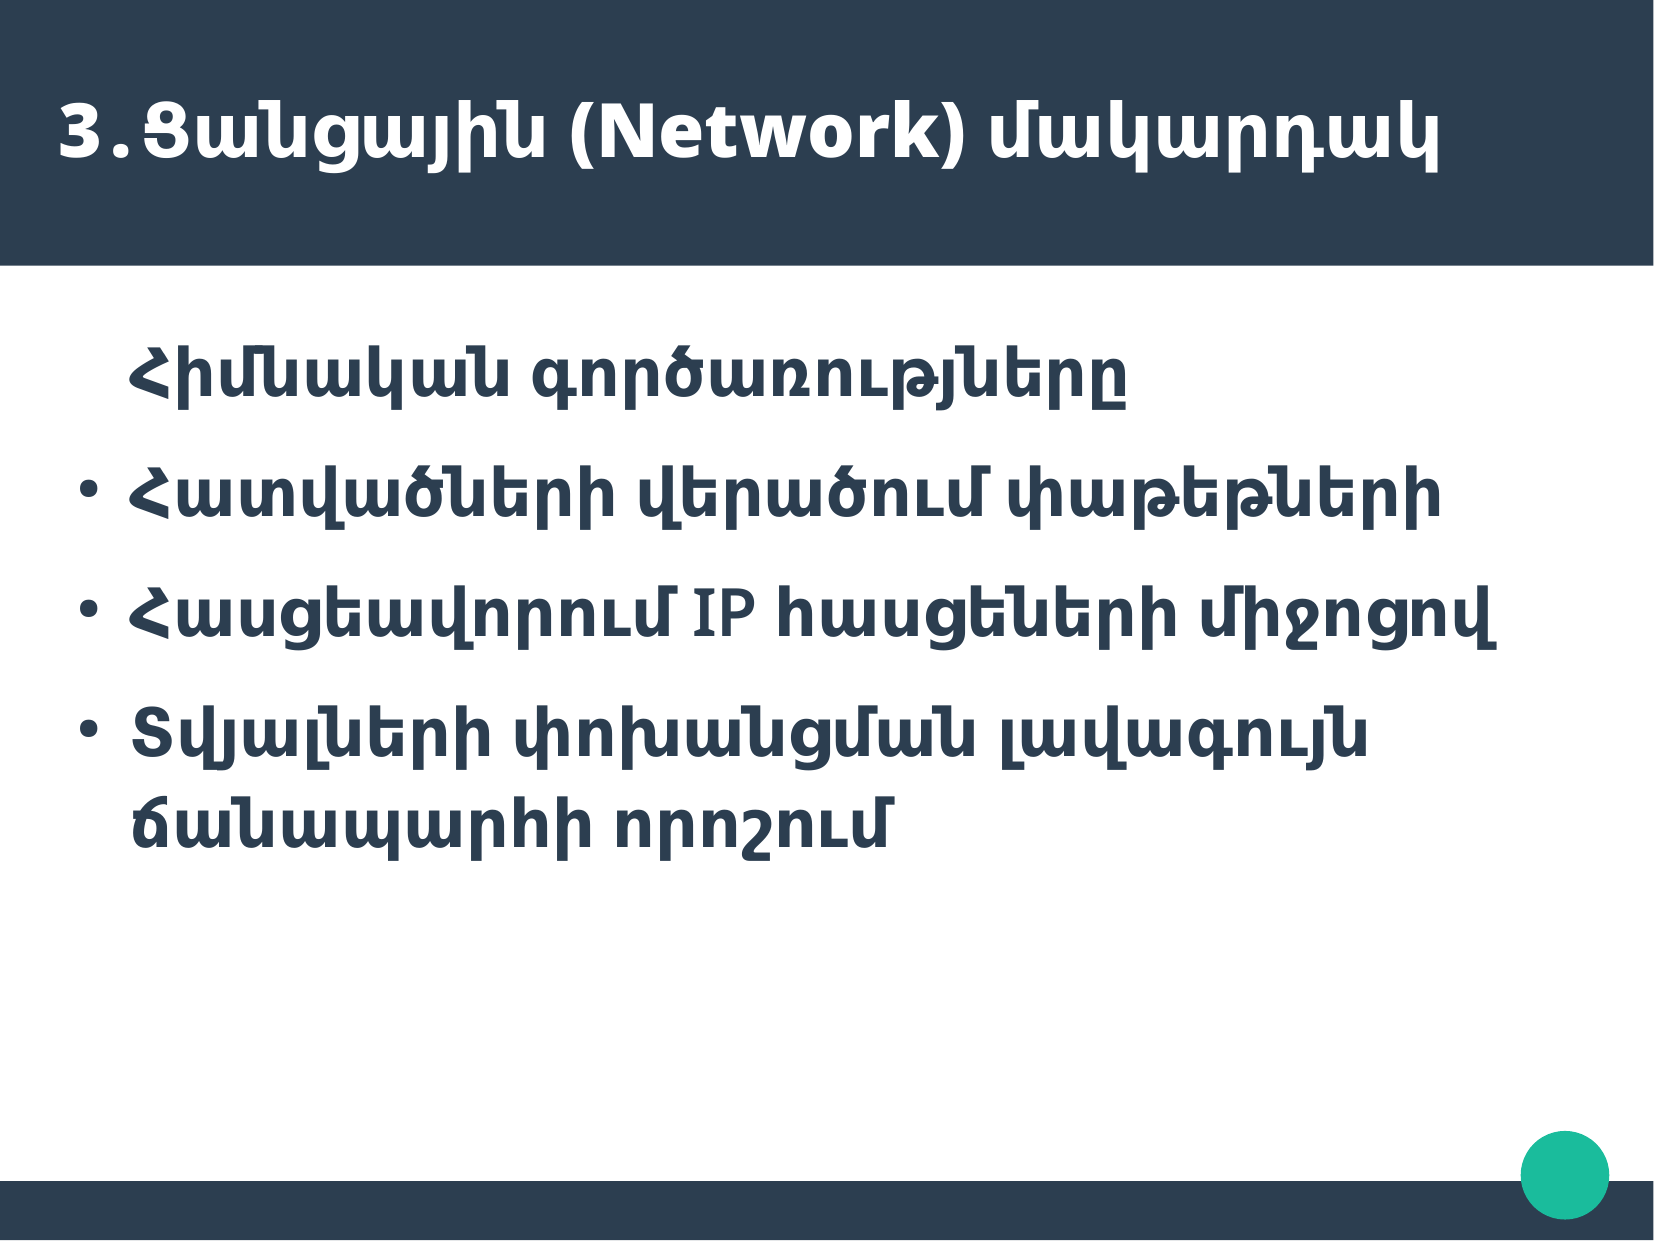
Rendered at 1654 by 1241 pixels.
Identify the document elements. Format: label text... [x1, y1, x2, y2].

list Հիմնական գործառությները Հատվածների վերածում փաթեթների Հասցեավորում IP հասցեների միջոցով Տվյալների փոխանցման լավագույն ճանապարհի որոշում [59, 324, 1595, 1152]
title 3․Ցանցային (Network) մակարդակ [59, 49, 1595, 207]
